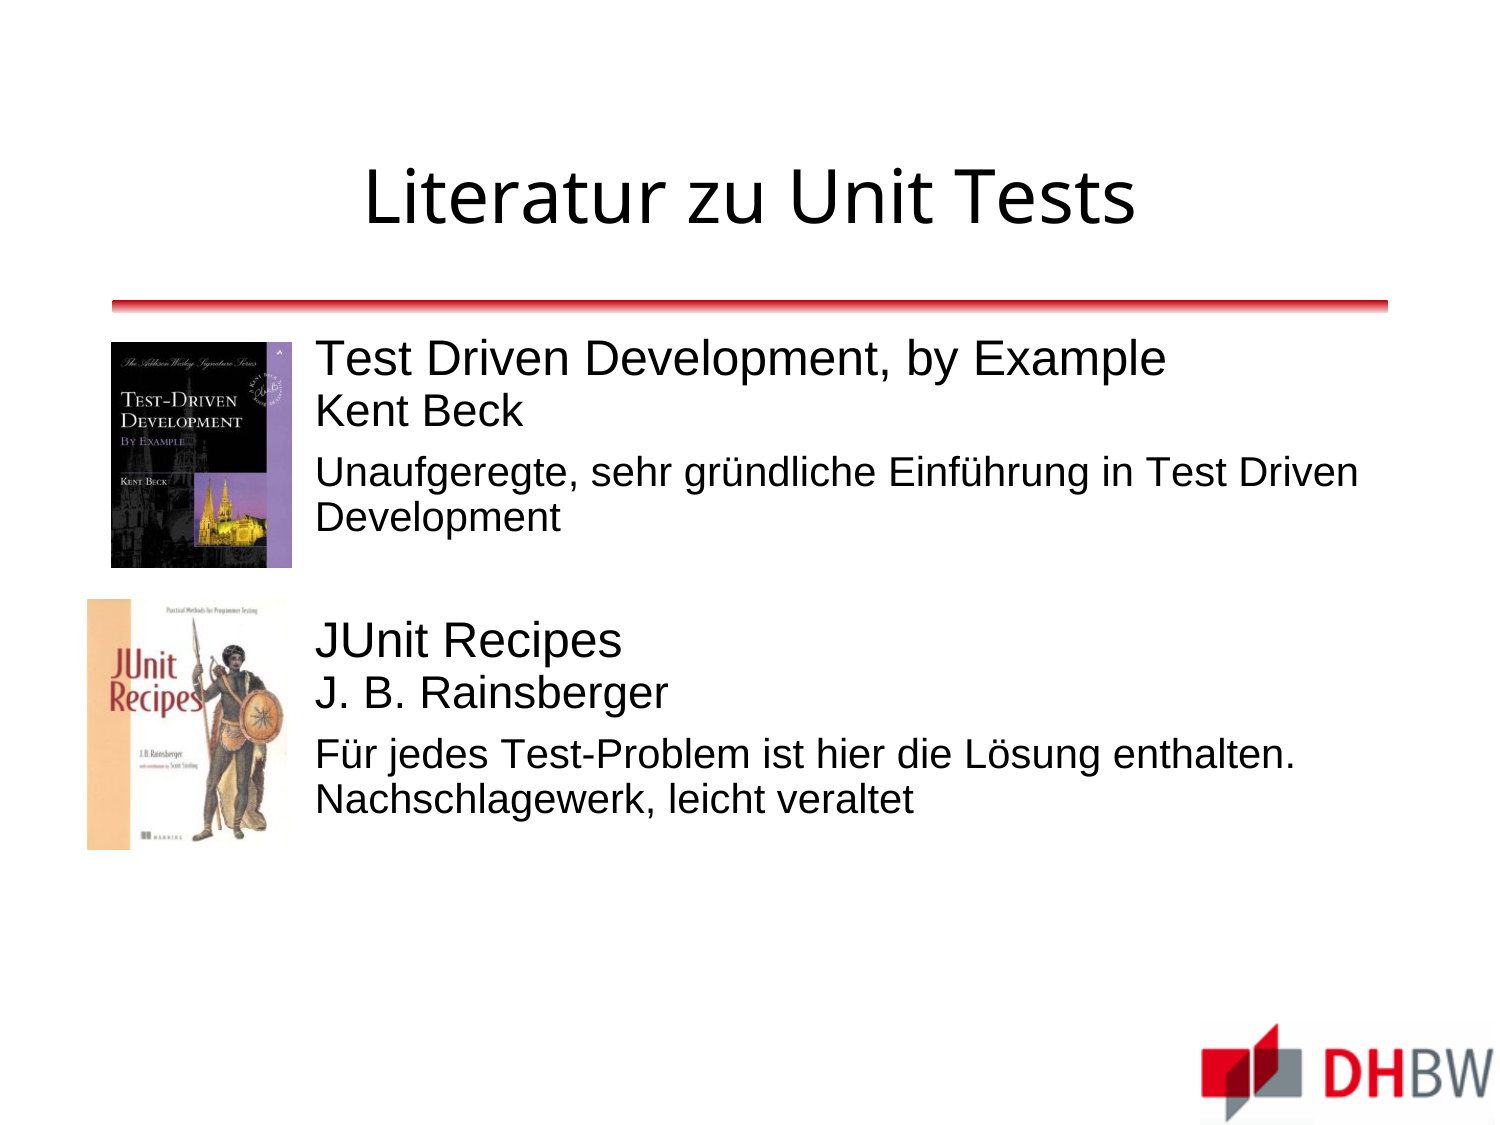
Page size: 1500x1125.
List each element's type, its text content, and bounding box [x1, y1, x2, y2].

title Literatur zu Unit Tests [112, 99, 1388, 288]
picture [88, 342, 314, 568]
picture [1200, 1021, 1495, 1125]
list Test Driven Development, by Example Kent Beck Unaufgeregte, sehr gründliche Einführung in Test Driven Development JUnit Recipes J. B. Rainsberger Für jedes Test-Problem ist hier die Lösung enthalten. Nachschlagewerk, leicht veraltet [299, 324, 1463, 1083]
picture [62, 599, 313, 850]
